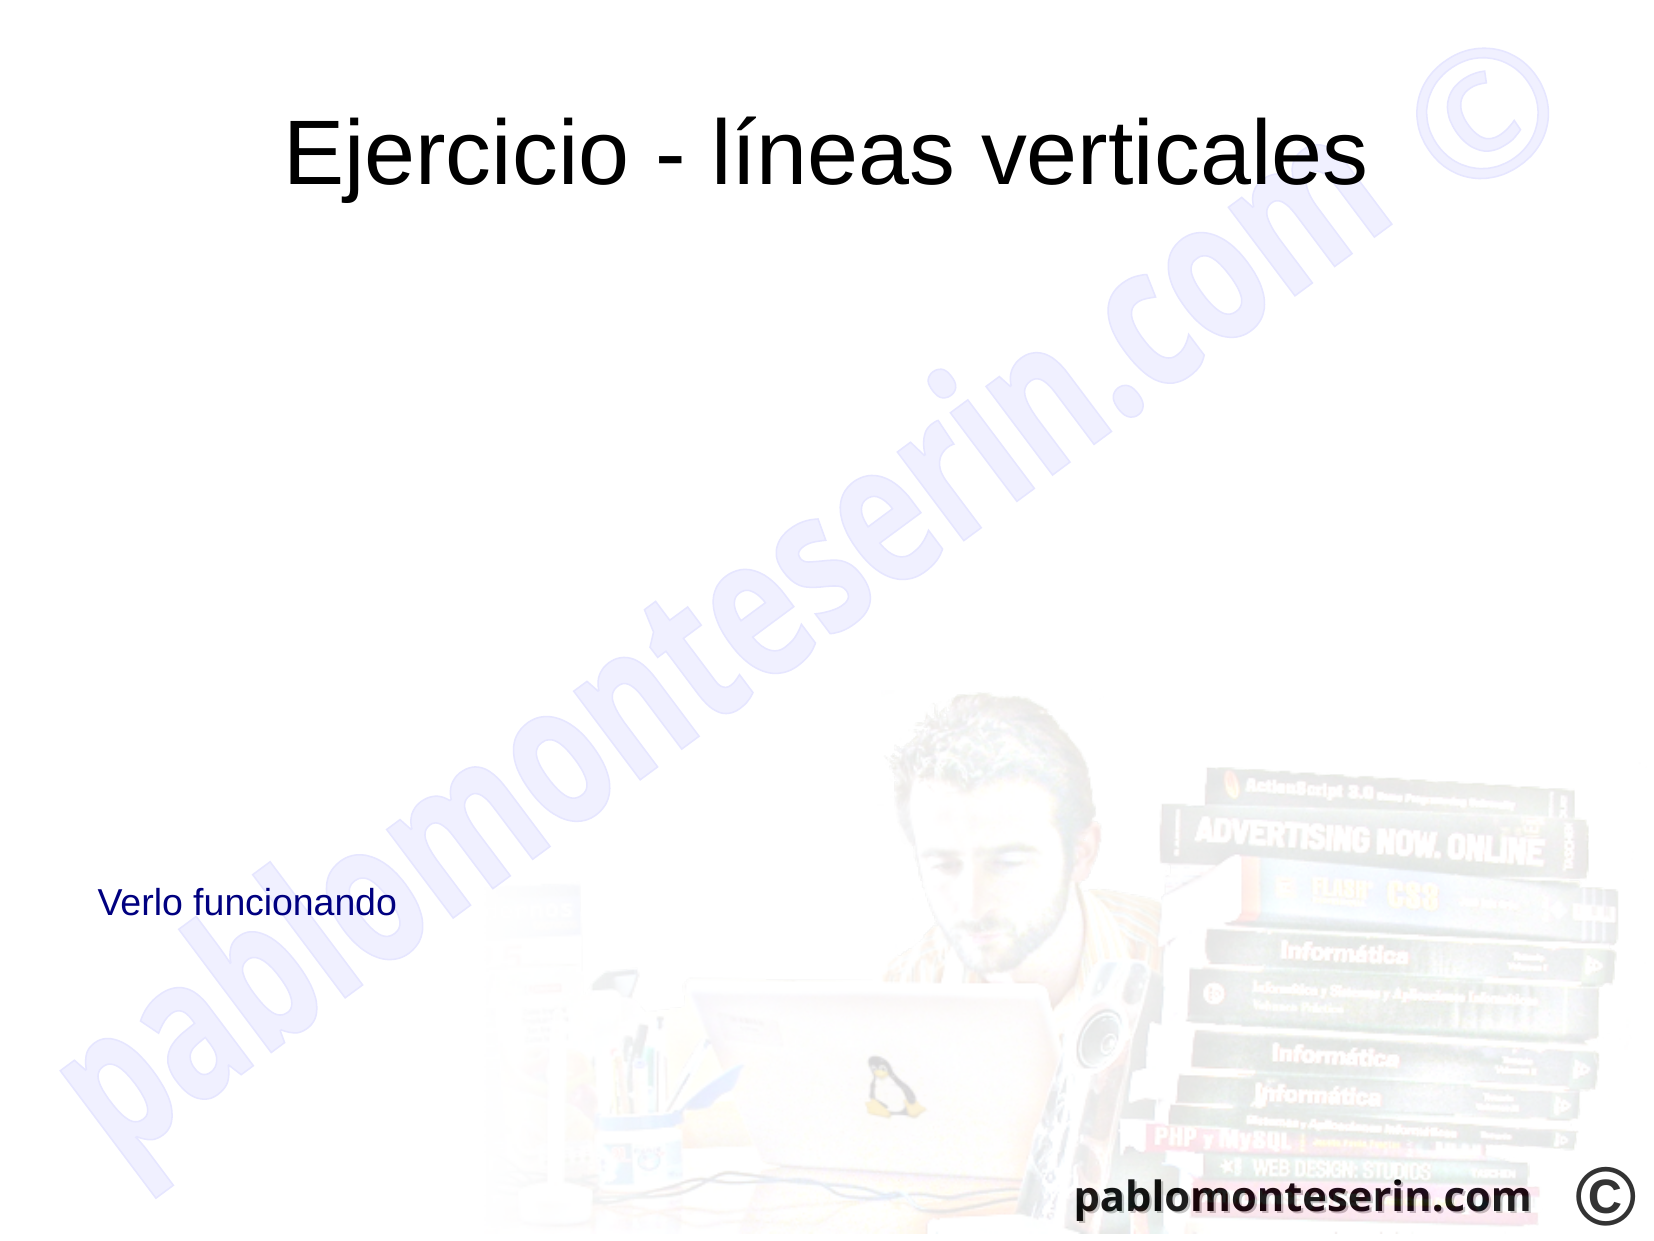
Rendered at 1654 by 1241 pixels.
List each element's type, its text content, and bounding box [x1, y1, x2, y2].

title Ejercicio - líneas verticales [82, 49, 1571, 257]
picture [468, 674, 1654, 1234]
text_box Verlo funcionando [82, 874, 412, 931]
